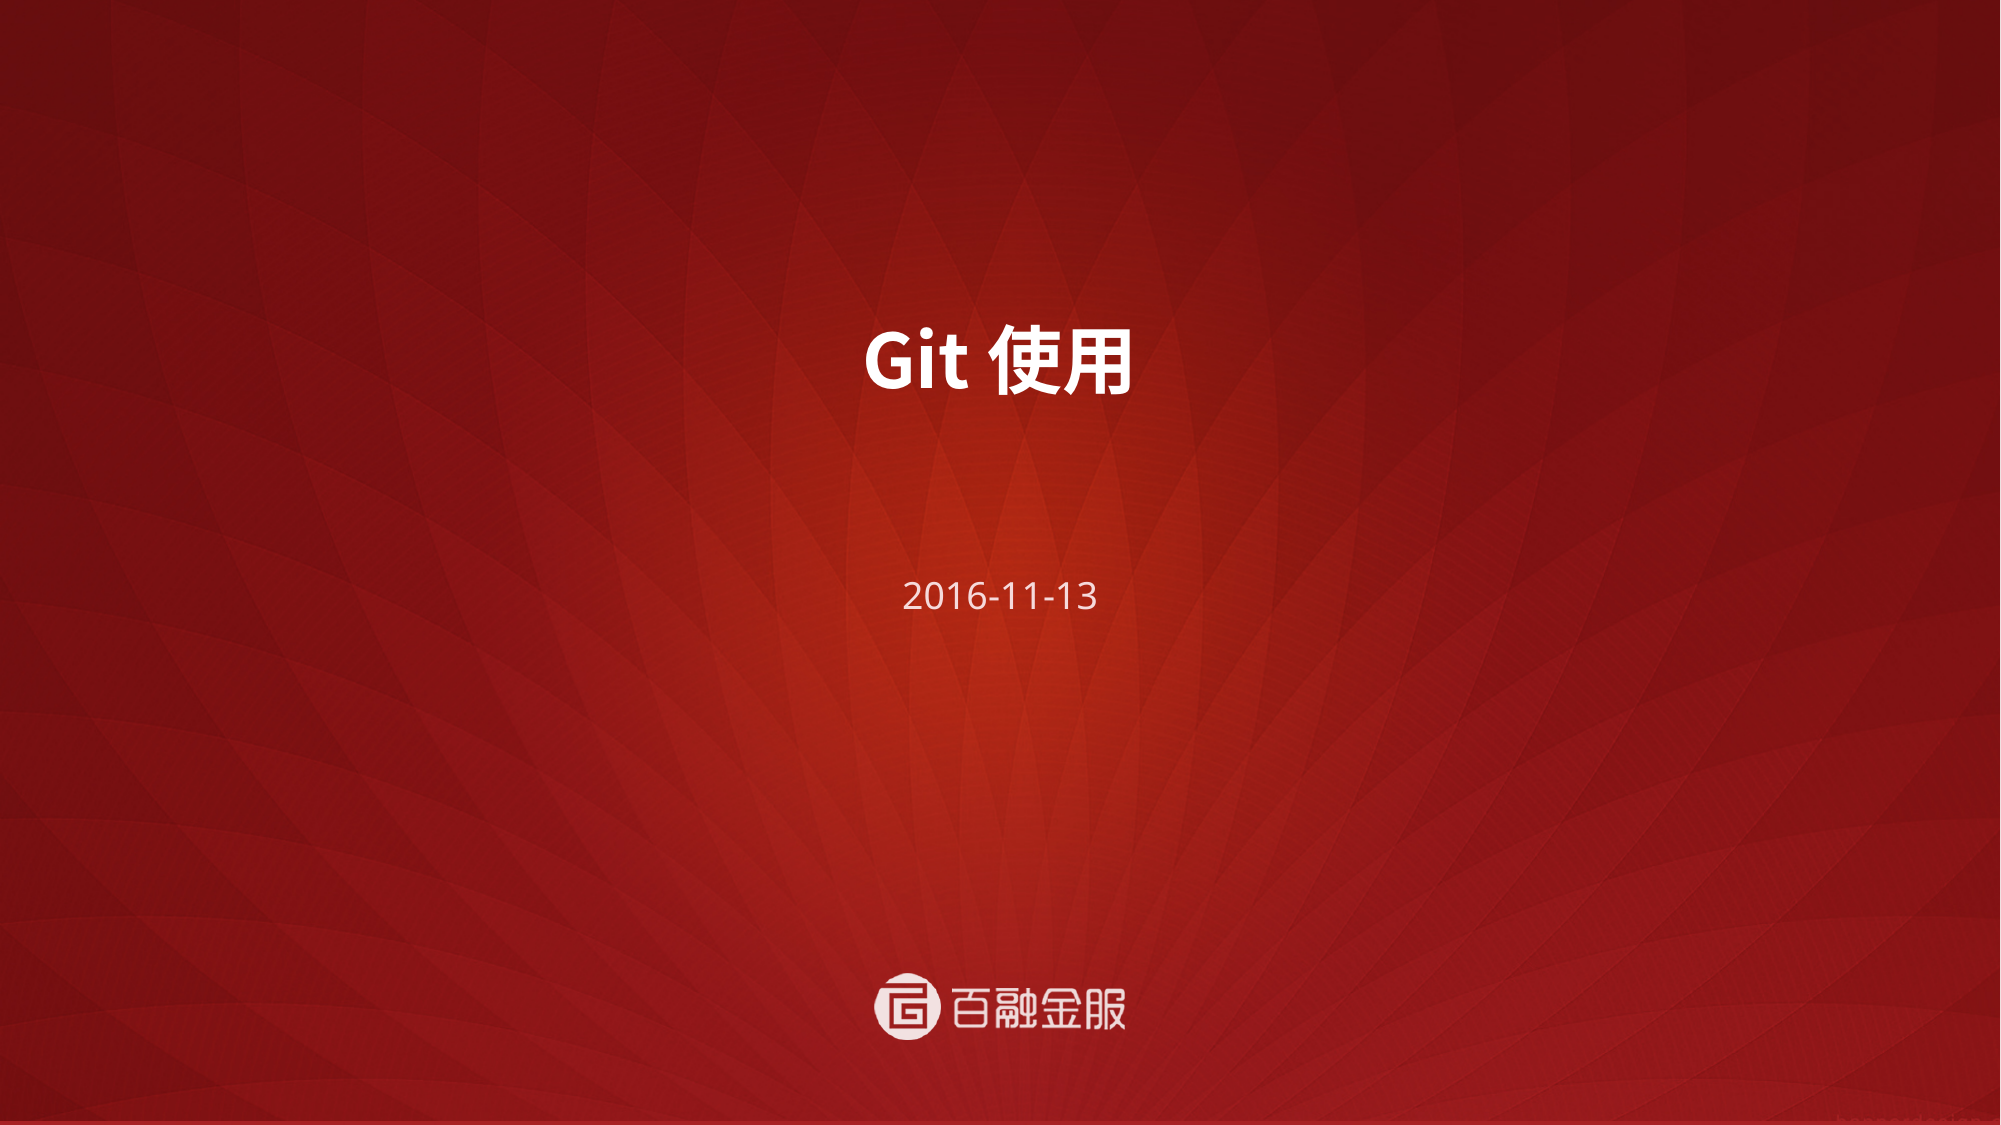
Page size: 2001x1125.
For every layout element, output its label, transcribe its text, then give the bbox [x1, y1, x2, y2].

picture [0, 0, 2001, 1125]
subtitle 2016-11-13 [99, 263, 1900, 916]
